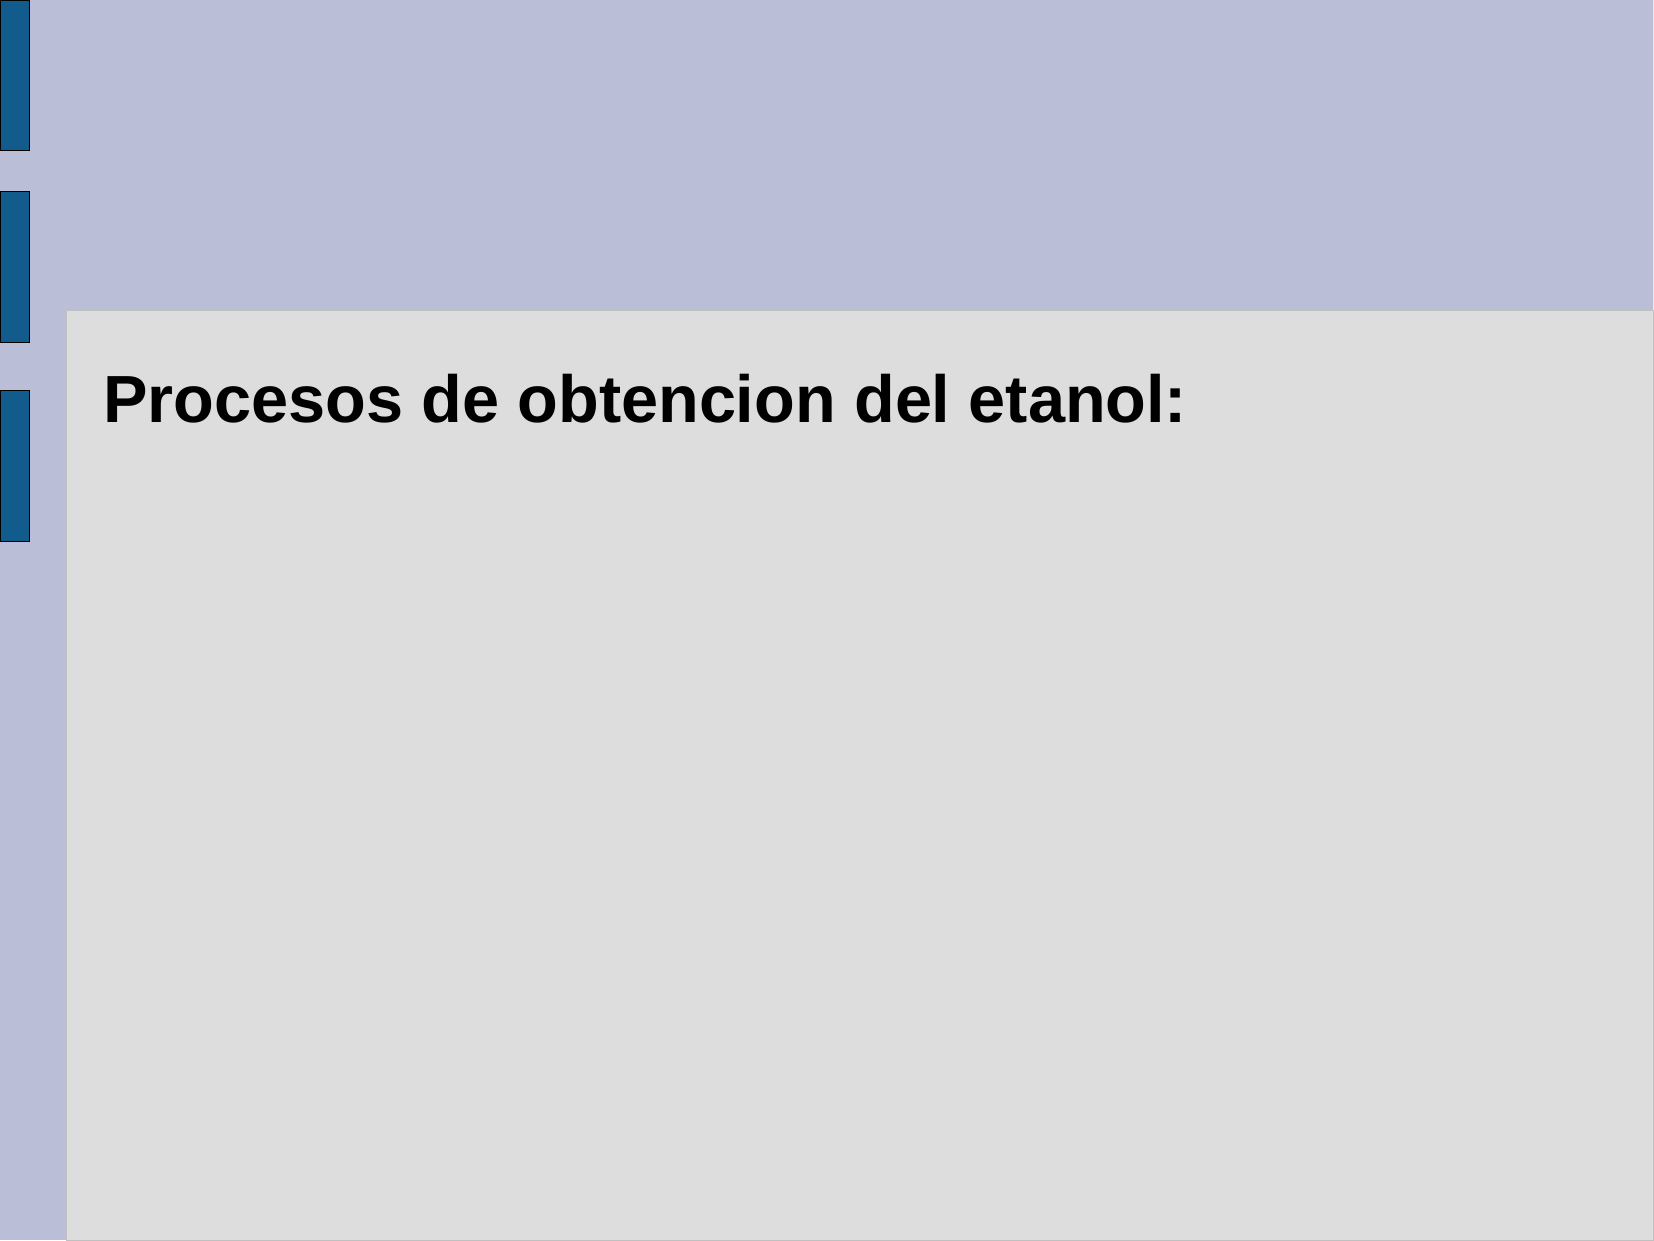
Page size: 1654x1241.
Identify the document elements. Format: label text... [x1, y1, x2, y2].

text_box Procesos de obtencion del etanol: [88, 354, 1300, 445]
